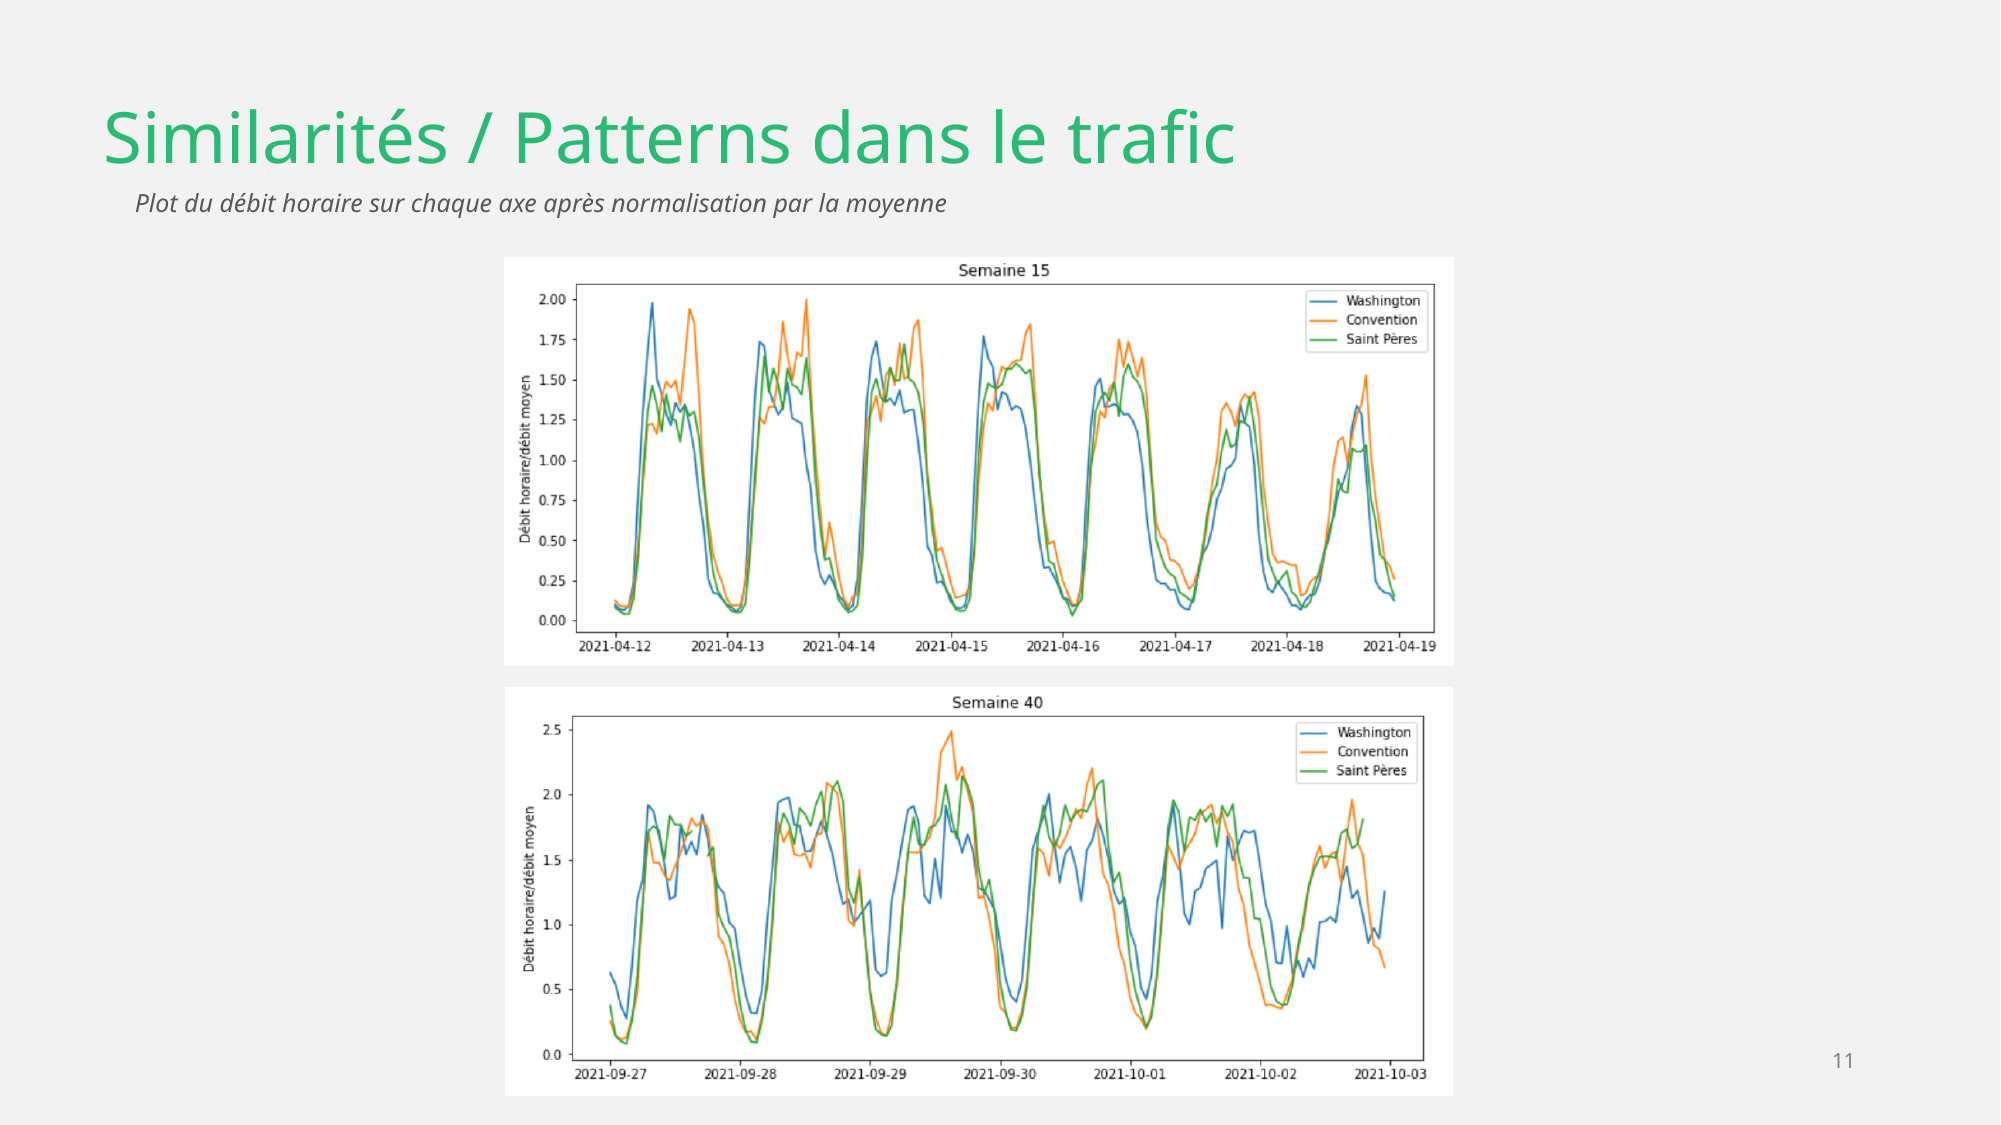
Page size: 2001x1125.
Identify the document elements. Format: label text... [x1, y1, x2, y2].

text_box Plot du débit horaire sur chaque axe après normalisation par la moyenne [103, 179, 1897, 225]
picture [505, 687, 1453, 1096]
title Similarités / Patterns dans le trafic [103, 102, 1897, 179]
picture [504, 257, 1454, 666]
